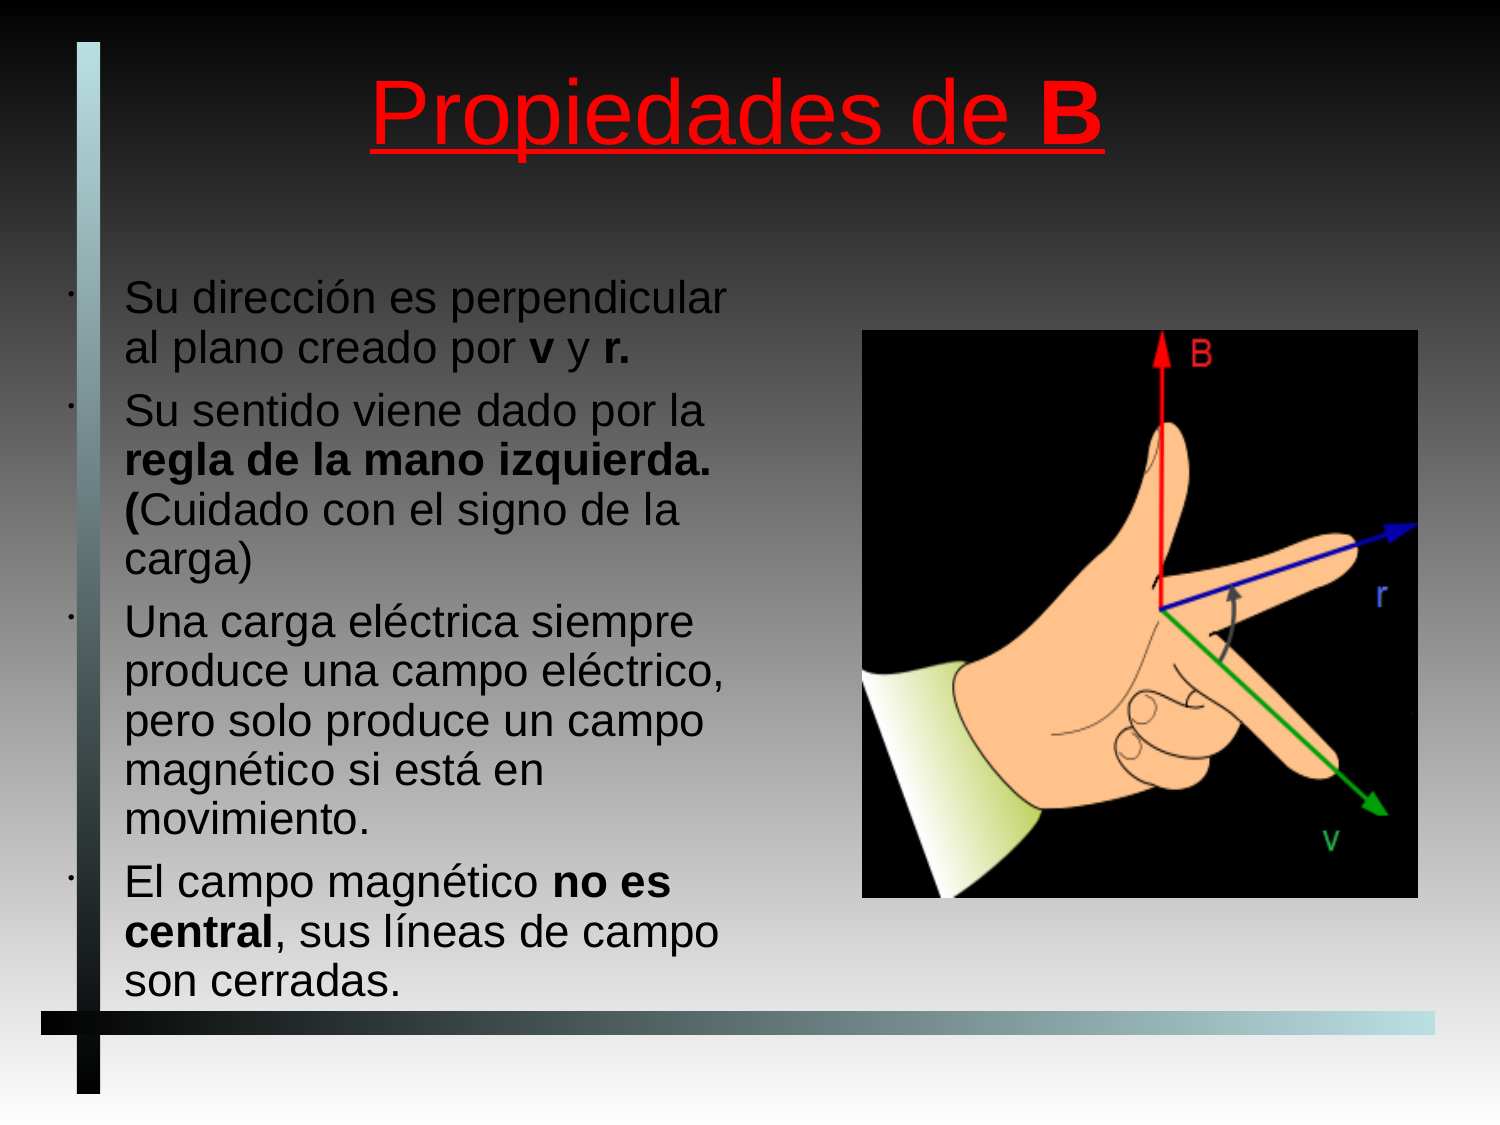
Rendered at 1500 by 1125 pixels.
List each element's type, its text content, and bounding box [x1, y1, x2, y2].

picture [862, 330, 1418, 898]
list Su dirección es perpendicular al plano creado por v y r. Su sentido viene dado por la regla de la mano izquierda. (Cuidado con el signo de la carga) Una carga eléctrica siempre produce una campo eléctrico, pero solo produce un campo magnético si está en movimiento. El campo magnético no es central, sus líneas de campo son cerradas. [53, 267, 788, 1017]
title Propiedades de B [75, 45, 1425, 233]
